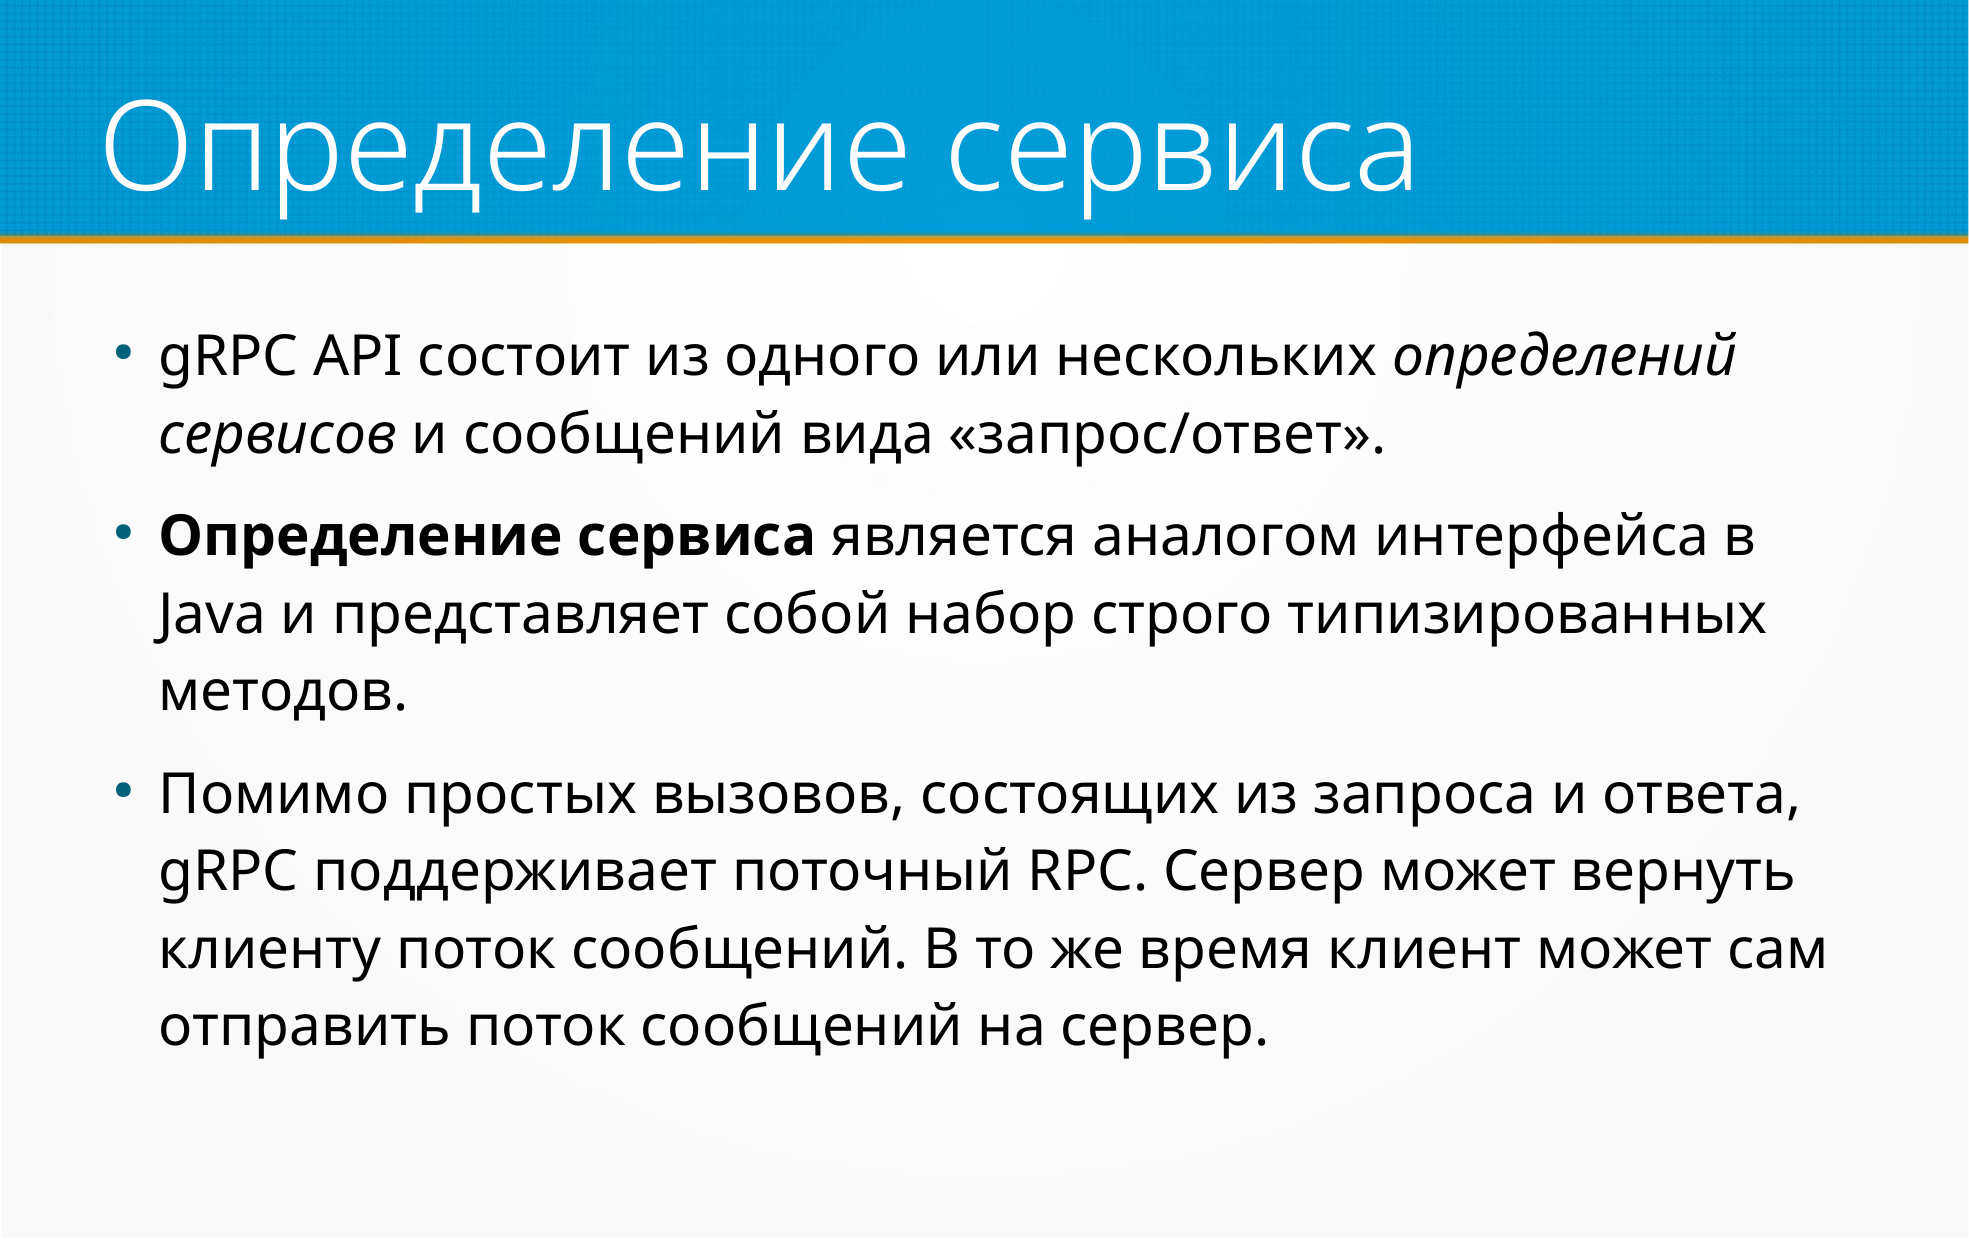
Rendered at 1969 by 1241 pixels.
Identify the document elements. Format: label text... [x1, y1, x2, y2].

picture [0, 233, 1969, 1241]
title Определение сервиса [98, 19, 1870, 227]
list gRPC API состоит из одного или нескольких определений сервисов и сообщений вида «запрос/ответ». Определение сервиса является аналогом интерфейса в Java и представляет собой набор строго типизированных методов. Помимо простых вызовов, состоящих из запроса и ответа, gRPC поддерживает поточный RPC. Сервер может вернуть клиенту поток сообщений. В то же время клиент может сам отправить поток сообщений на сервер. [98, 315, 1861, 1081]
